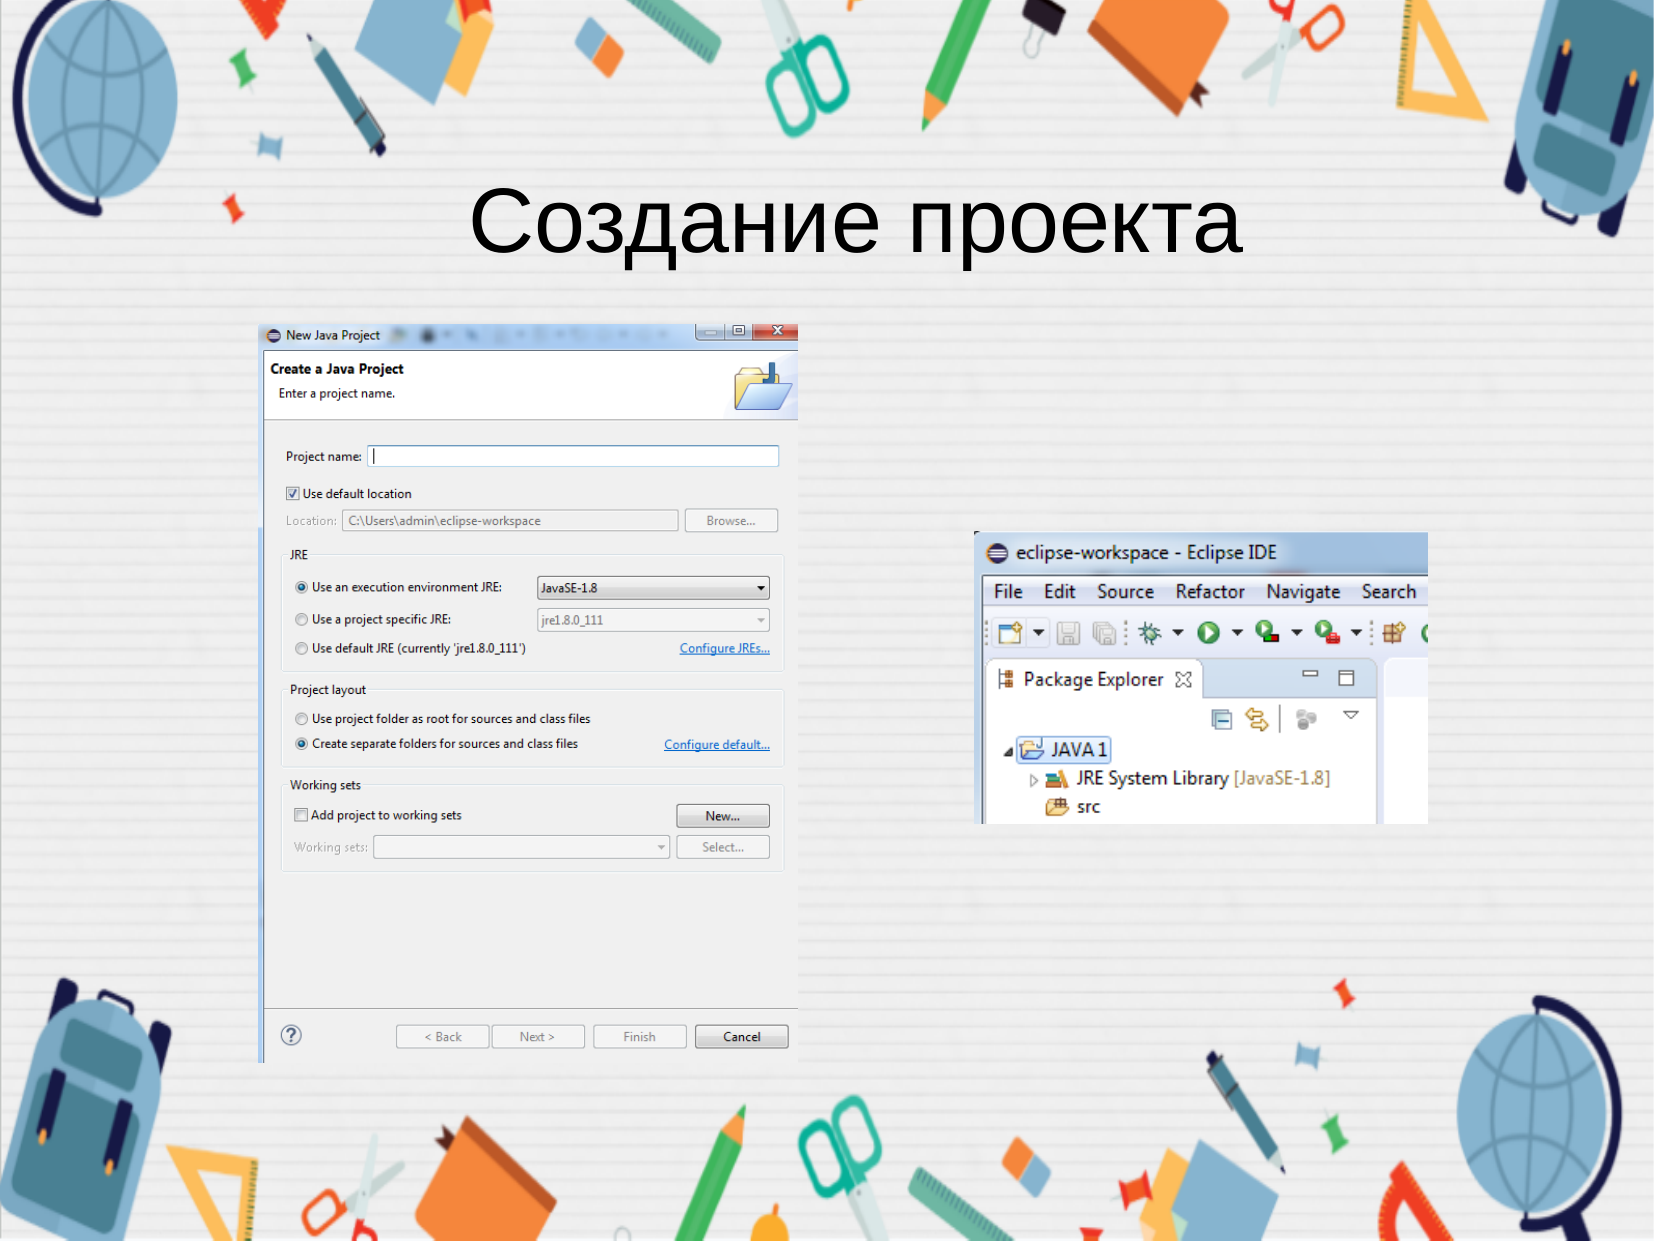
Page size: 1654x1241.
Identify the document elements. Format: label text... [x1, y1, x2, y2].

picture [0, 0, 1654, 1241]
title Cоздание проекта [206, 117, 1506, 325]
